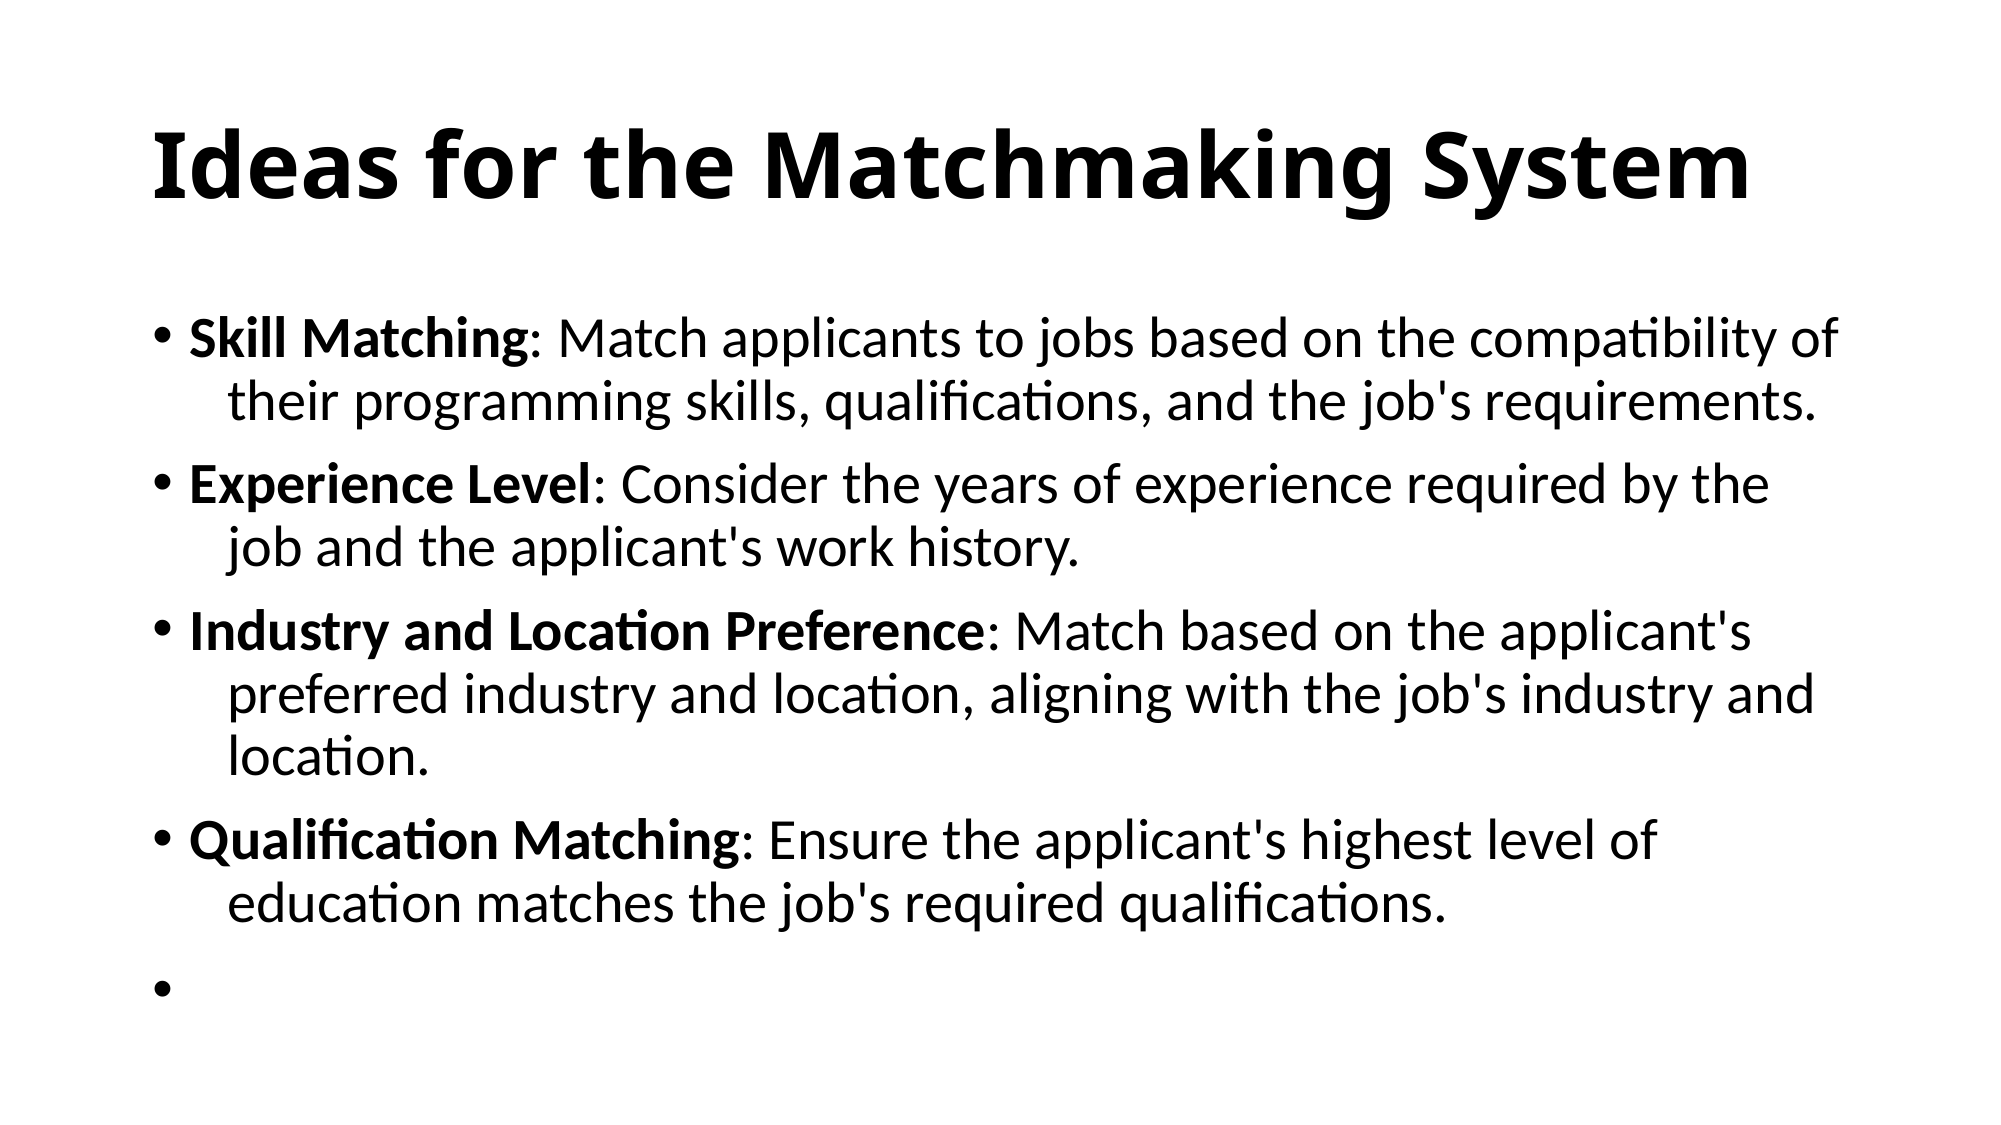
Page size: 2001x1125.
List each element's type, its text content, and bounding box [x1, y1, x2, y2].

title Ideas for the Matchmaking System [137, 59, 1863, 278]
list Skill Matching: Match applicants to jobs based on the compatibility of their programming skills, qualifications, and the job's requirements. Experience Level: Consider the years of experience required by the job and the applicant's work history. Industry and Location Preference: Match based on the applicant's preferred industry and location, aligning with the job's industry and location. Qualification Matching: Ensure the applicant's highest level of education matches the job's required qualifications. [137, 299, 1863, 1014]
